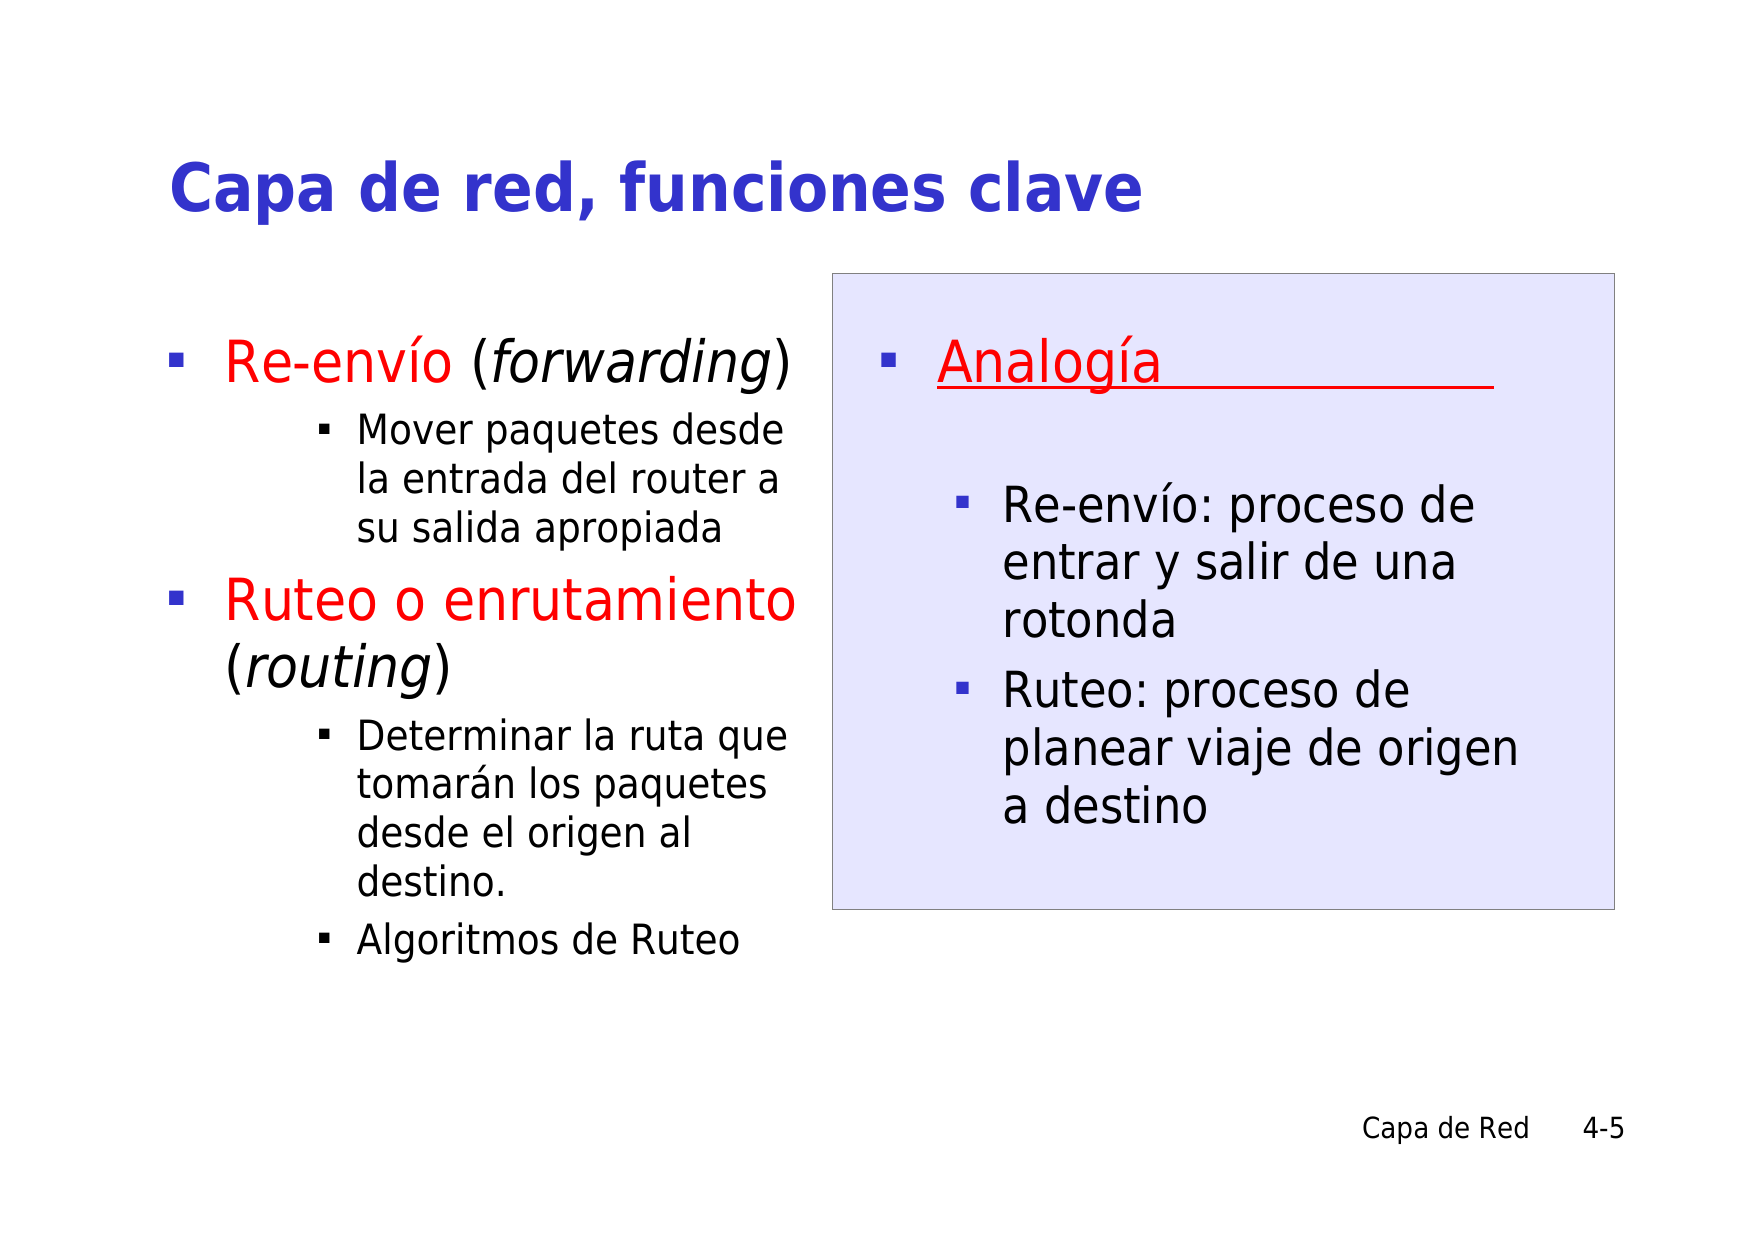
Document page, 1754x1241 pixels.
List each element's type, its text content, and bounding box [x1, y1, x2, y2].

text_box [832, 273, 1615, 910]
title Capa de red, funciones clave [154, 82, 1545, 297]
list Analogía Re-envío: proceso de entrar y salir de una rotonda Ruteo: proceso de planear viaje de origen a destino [866, 320, 1545, 972]
list Re-envío (forwarding) Mover paquetes desde la entrada del router a su salida apropiada Ruteo o enrutamiento (routing) Determinar la ruta que tomarán los paquetes desde el origen al destino. Algoritmos de Ruteo [154, 320, 833, 973]
